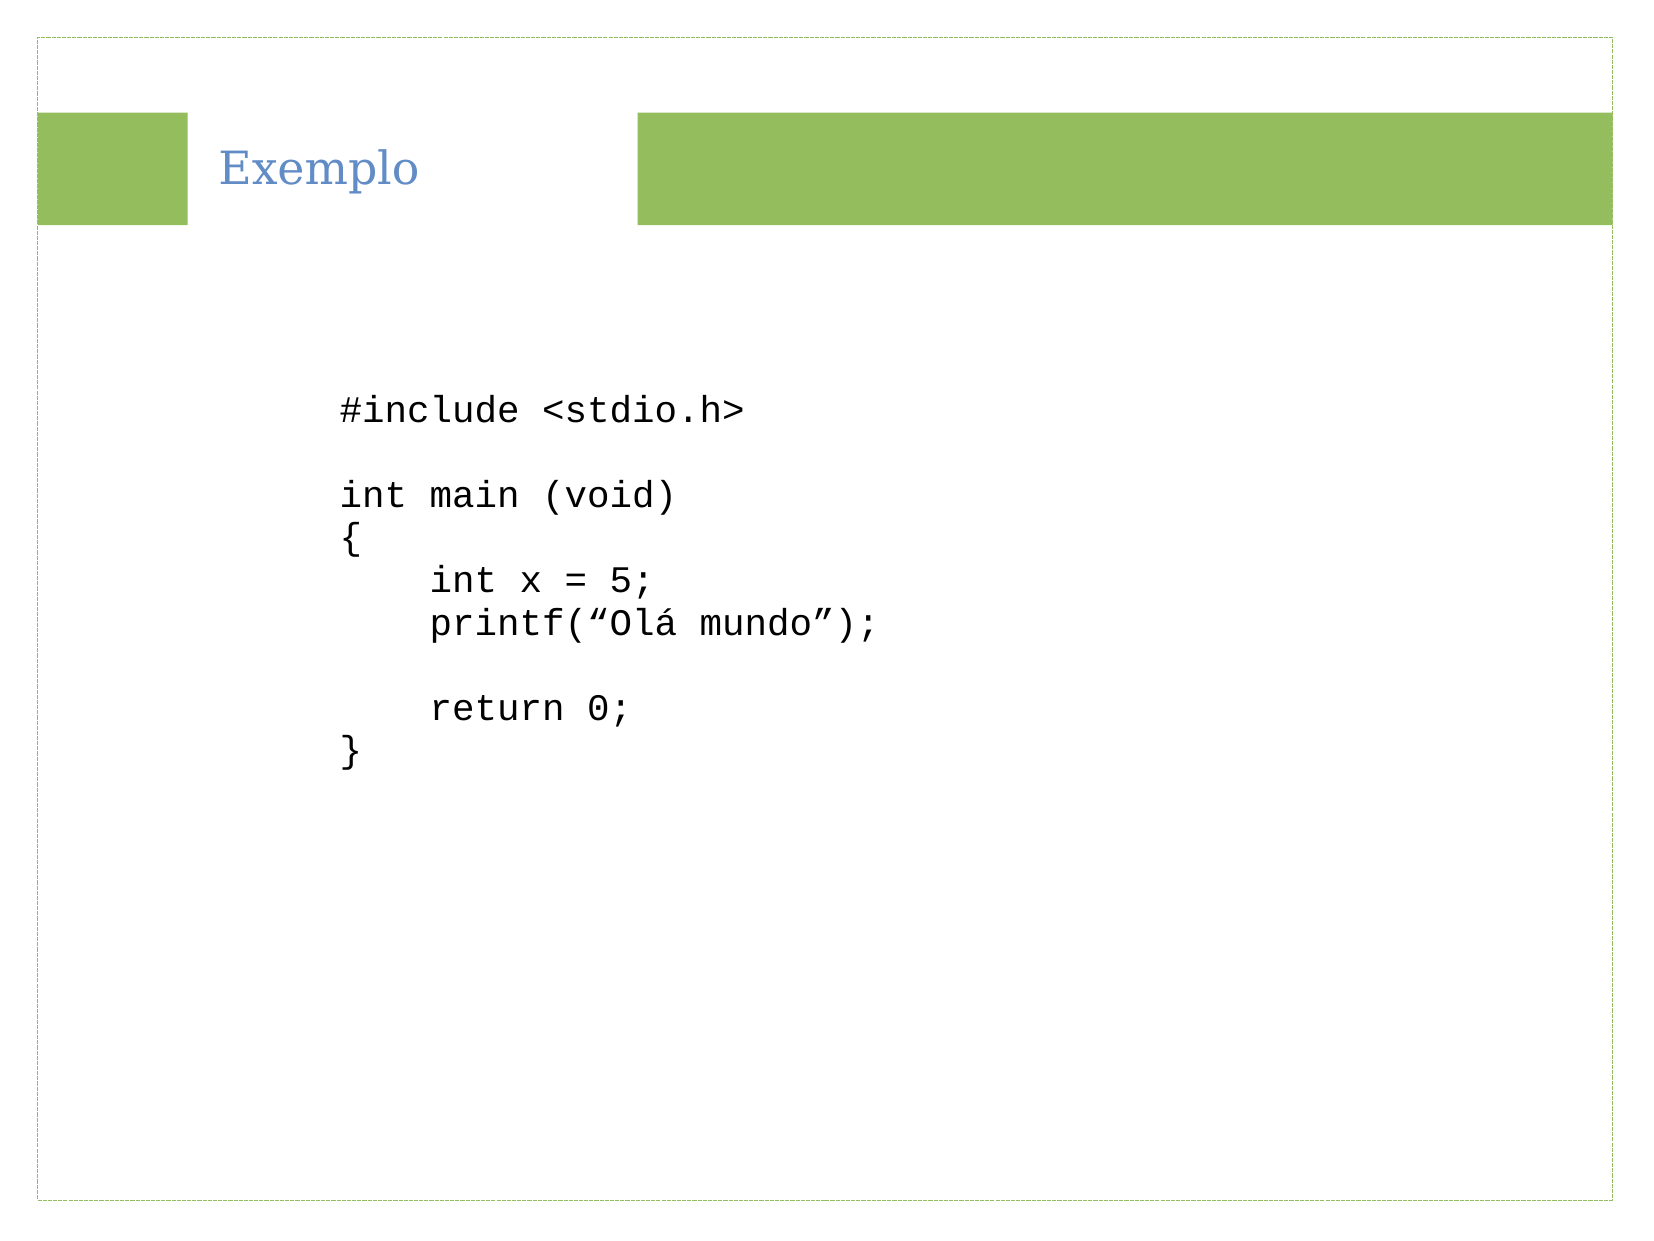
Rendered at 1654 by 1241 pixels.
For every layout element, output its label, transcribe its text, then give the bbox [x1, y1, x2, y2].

text_box Exemplo [203, 134, 435, 203]
text_box [37, 112, 188, 226]
text_box #include <stdio.h> int main (void) { int x = 5; printf(“Olá mundo”); return 0; } [324, 383, 894, 782]
text_box [637, 112, 1613, 226]
